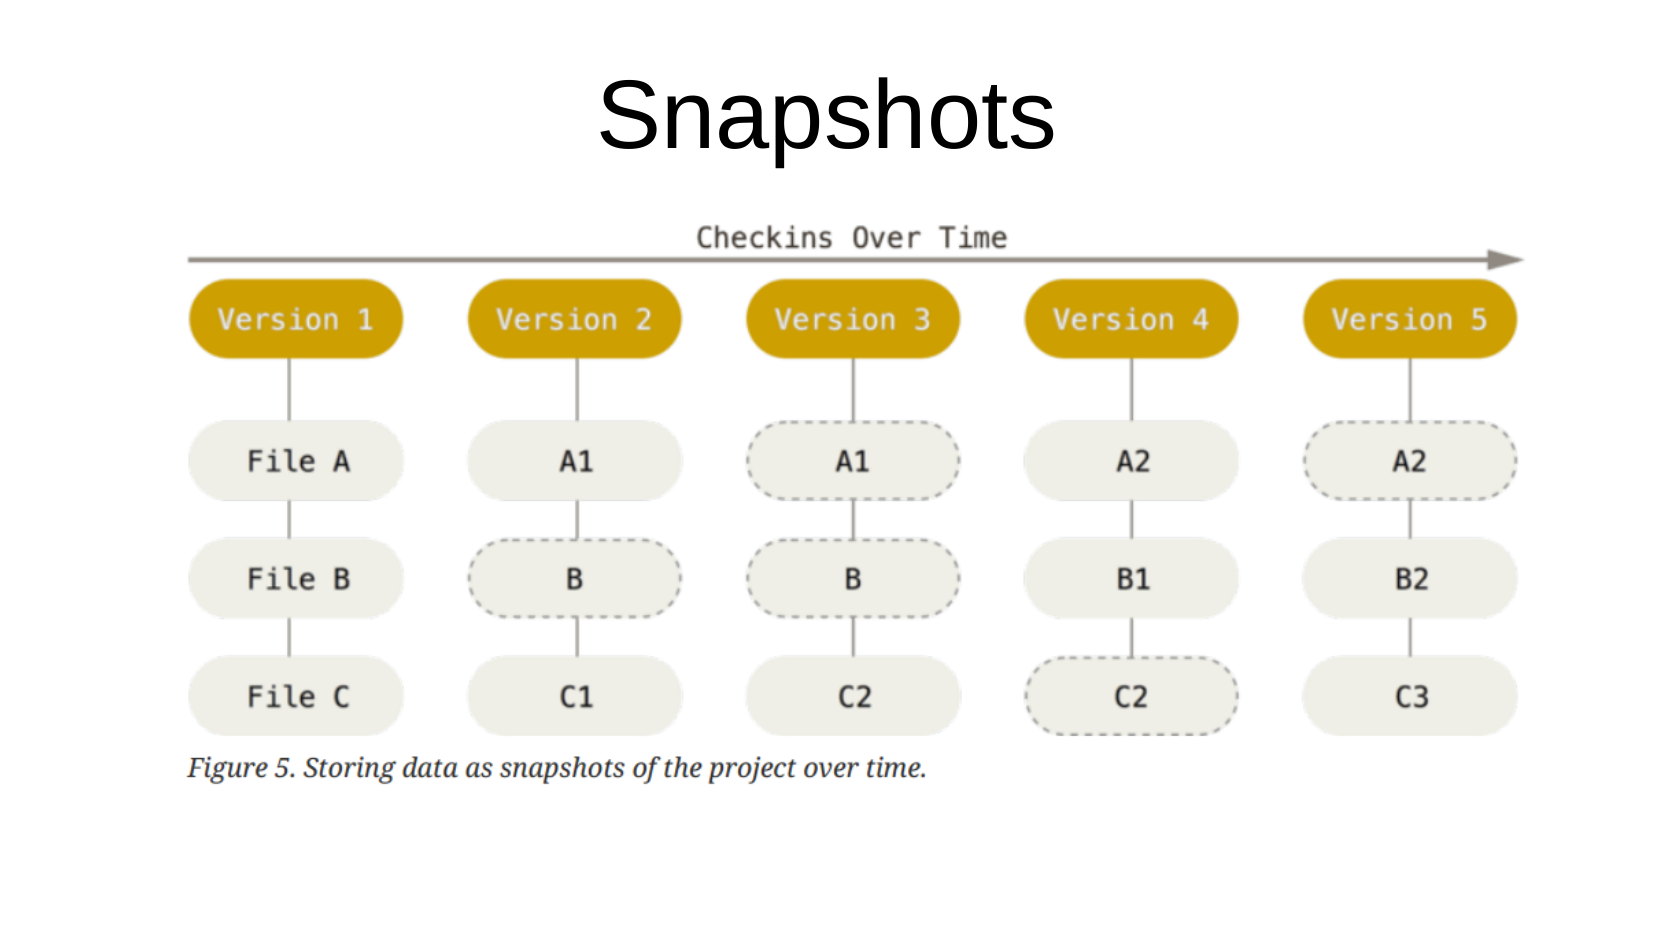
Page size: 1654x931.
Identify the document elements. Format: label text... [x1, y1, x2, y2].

picture [179, 224, 1531, 791]
title Snapshots [82, 37, 1571, 193]
